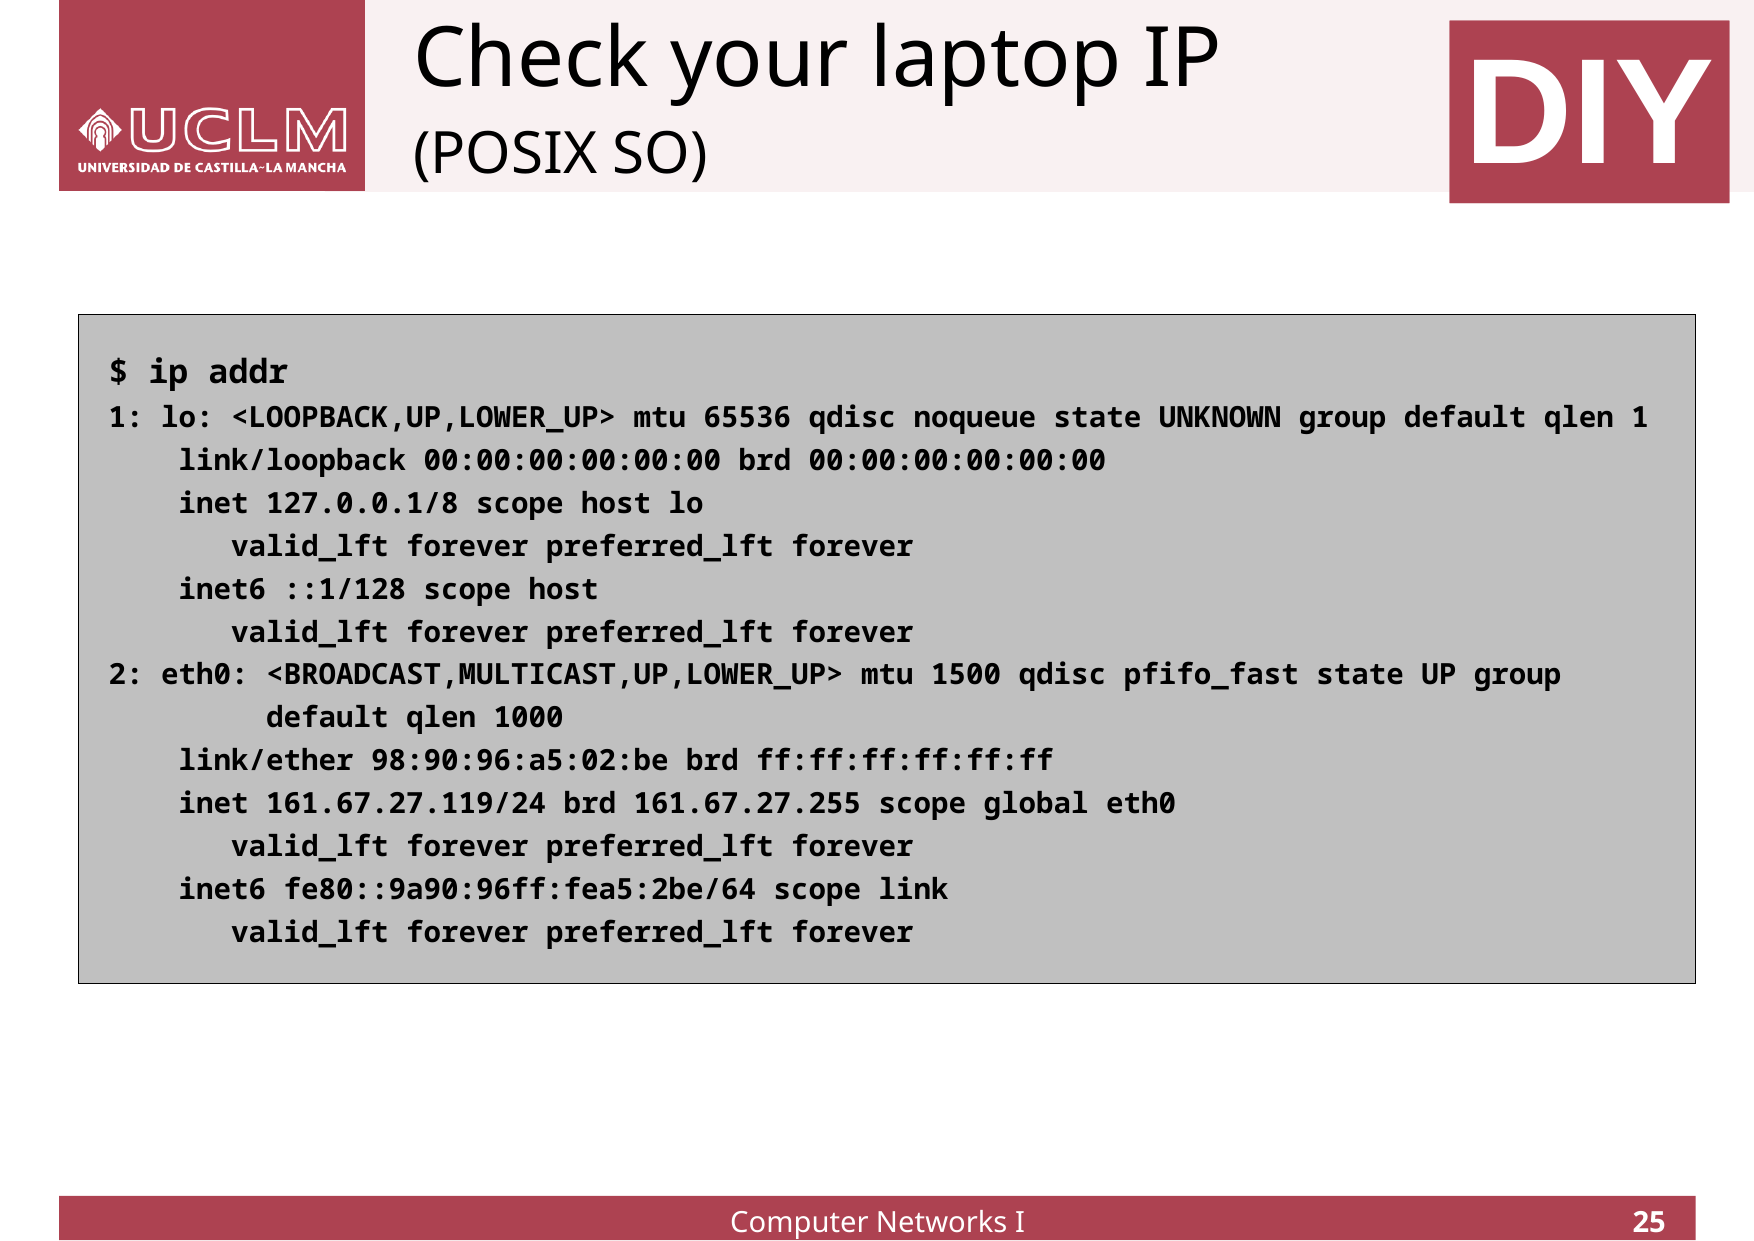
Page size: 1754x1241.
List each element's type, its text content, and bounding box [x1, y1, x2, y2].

text_box $ ip addr 1: lo: <LOOPBACK,UP,LOWER_UP> mtu 65536 qdisc noqueue state UNKNOWN group default qlen 1 link/loopback 00:00:00:00:00:00 brd 00:00:00:00:00:00 inet 127.0.0.1/8 scope host lo valid_lft forever preferred_lft forever inet6 ::1/128 scope host valid_lft forever preferred_lft forever 2: eth0: <BROADCAST,MULTICAST,UP,LOWER_UP> mtu 1500 qdisc pfifo_fast state UP group default qlen 1000 link/ether 98:90:96:a5:02:be brd ff:ff:ff:ff:ff:ff inet 161.67.27.119/24 brd 161.67.27.255 scope global eth0 valid_lft forever preferred_lft forever inet6 fe80::9a90:96ff:fea5:2be/64 scope link valid_lft forever preferred_lft forever [78, 314, 1696, 984]
picture [59, 0, 365, 191]
title Check your laptop IP (POSIX SO) [413, 0, 1667, 198]
text_box DIY [1449, 20, 1730, 204]
